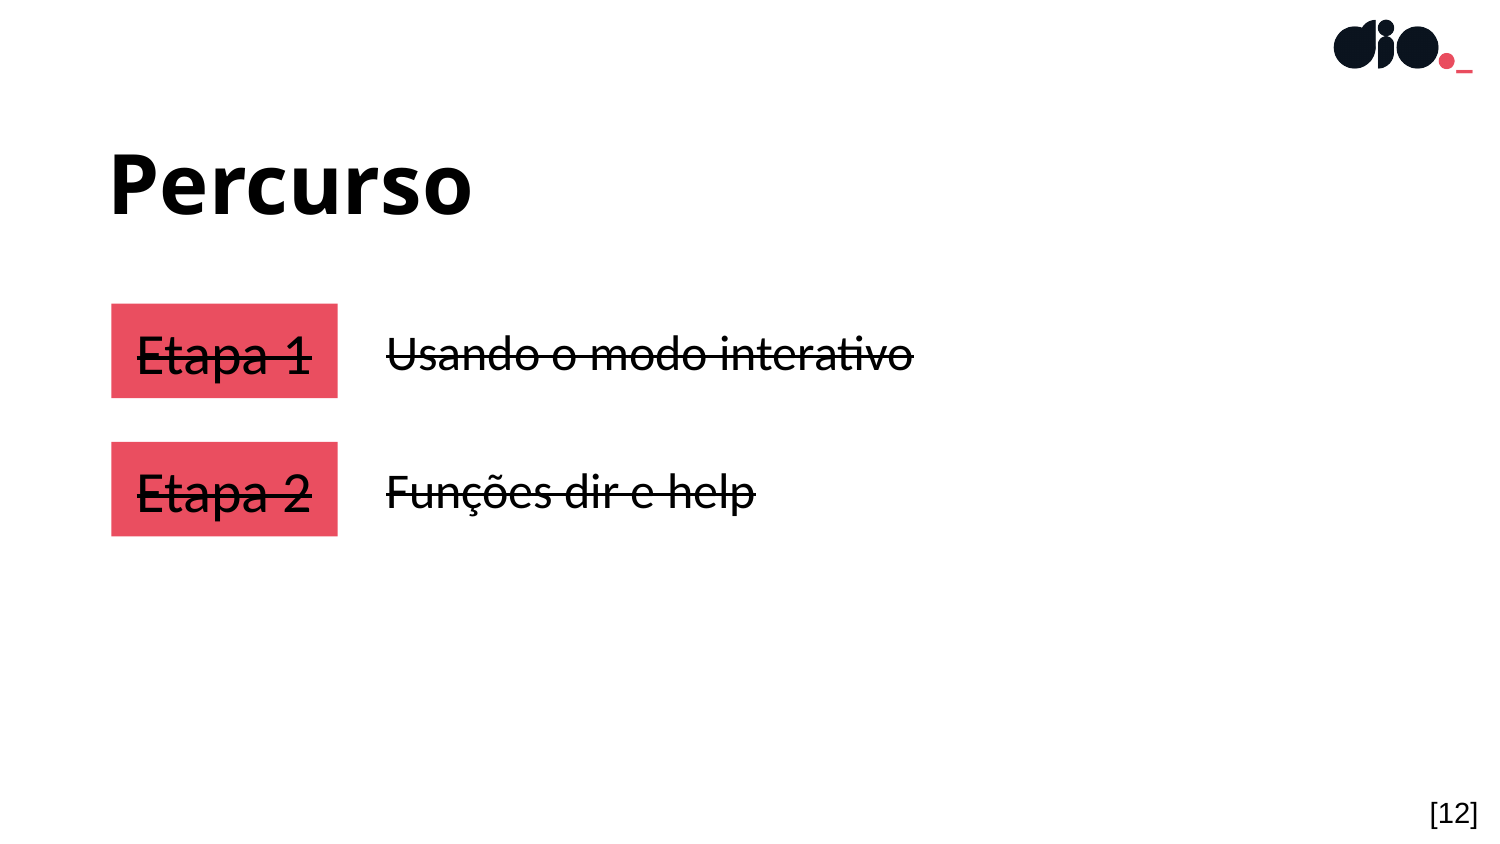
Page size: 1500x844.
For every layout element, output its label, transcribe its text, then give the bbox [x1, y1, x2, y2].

picture [1333, 19, 1473, 74]
text_box Percurso [92, 104, 1309, 243]
text_box Usando o modo interativo [371, 313, 1384, 389]
text_box Etapa 1 [111, 303, 338, 399]
slide_number [<número>] [1403, 779, 1494, 844]
text_box Funções dir e help [371, 451, 1384, 528]
text_box Etapa 2 [111, 441, 338, 537]
